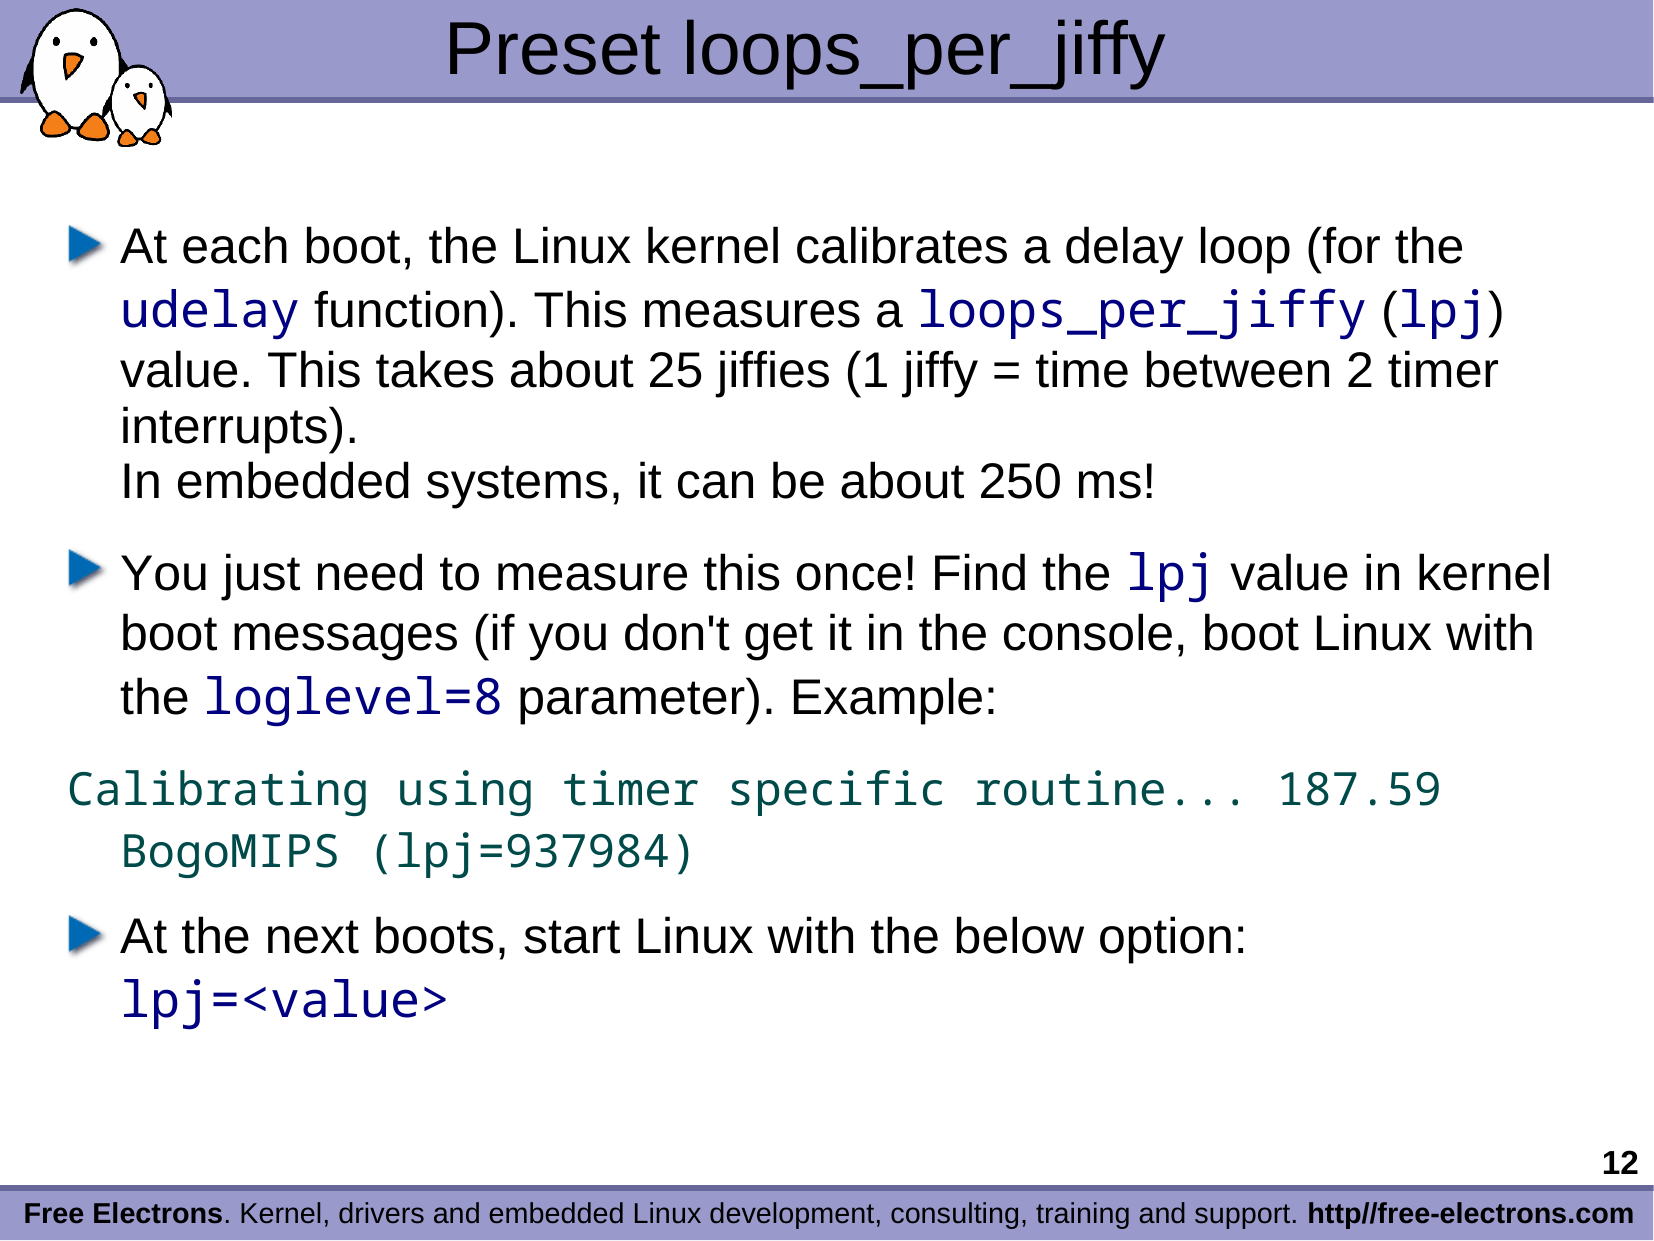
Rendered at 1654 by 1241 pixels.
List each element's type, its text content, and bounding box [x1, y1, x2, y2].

picture [20, 8, 172, 147]
title Preset loops_per_jiffy [60, 0, 1551, 98]
list At each boot, the Linux kernel calibrates a delay loop (for the udelay function). This measures a loops_per_jiffy (lpj) value. This takes about 25 jiffies (1 jiffy = time between 2 timer interrupts). In embedded systems, it can be about 250 ms! You just need to measure this once! Find the lpj value in kernel boot messages (if you don't get it in the console, boot Linux with the loglevel=8 parameter). Example: Calibrating using timer specific routine... 187.59 BogoMIPS (lpj=937984) At the next boots, start Linux with the below option: lpj=<value> [49, 218, 1606, 1068]
